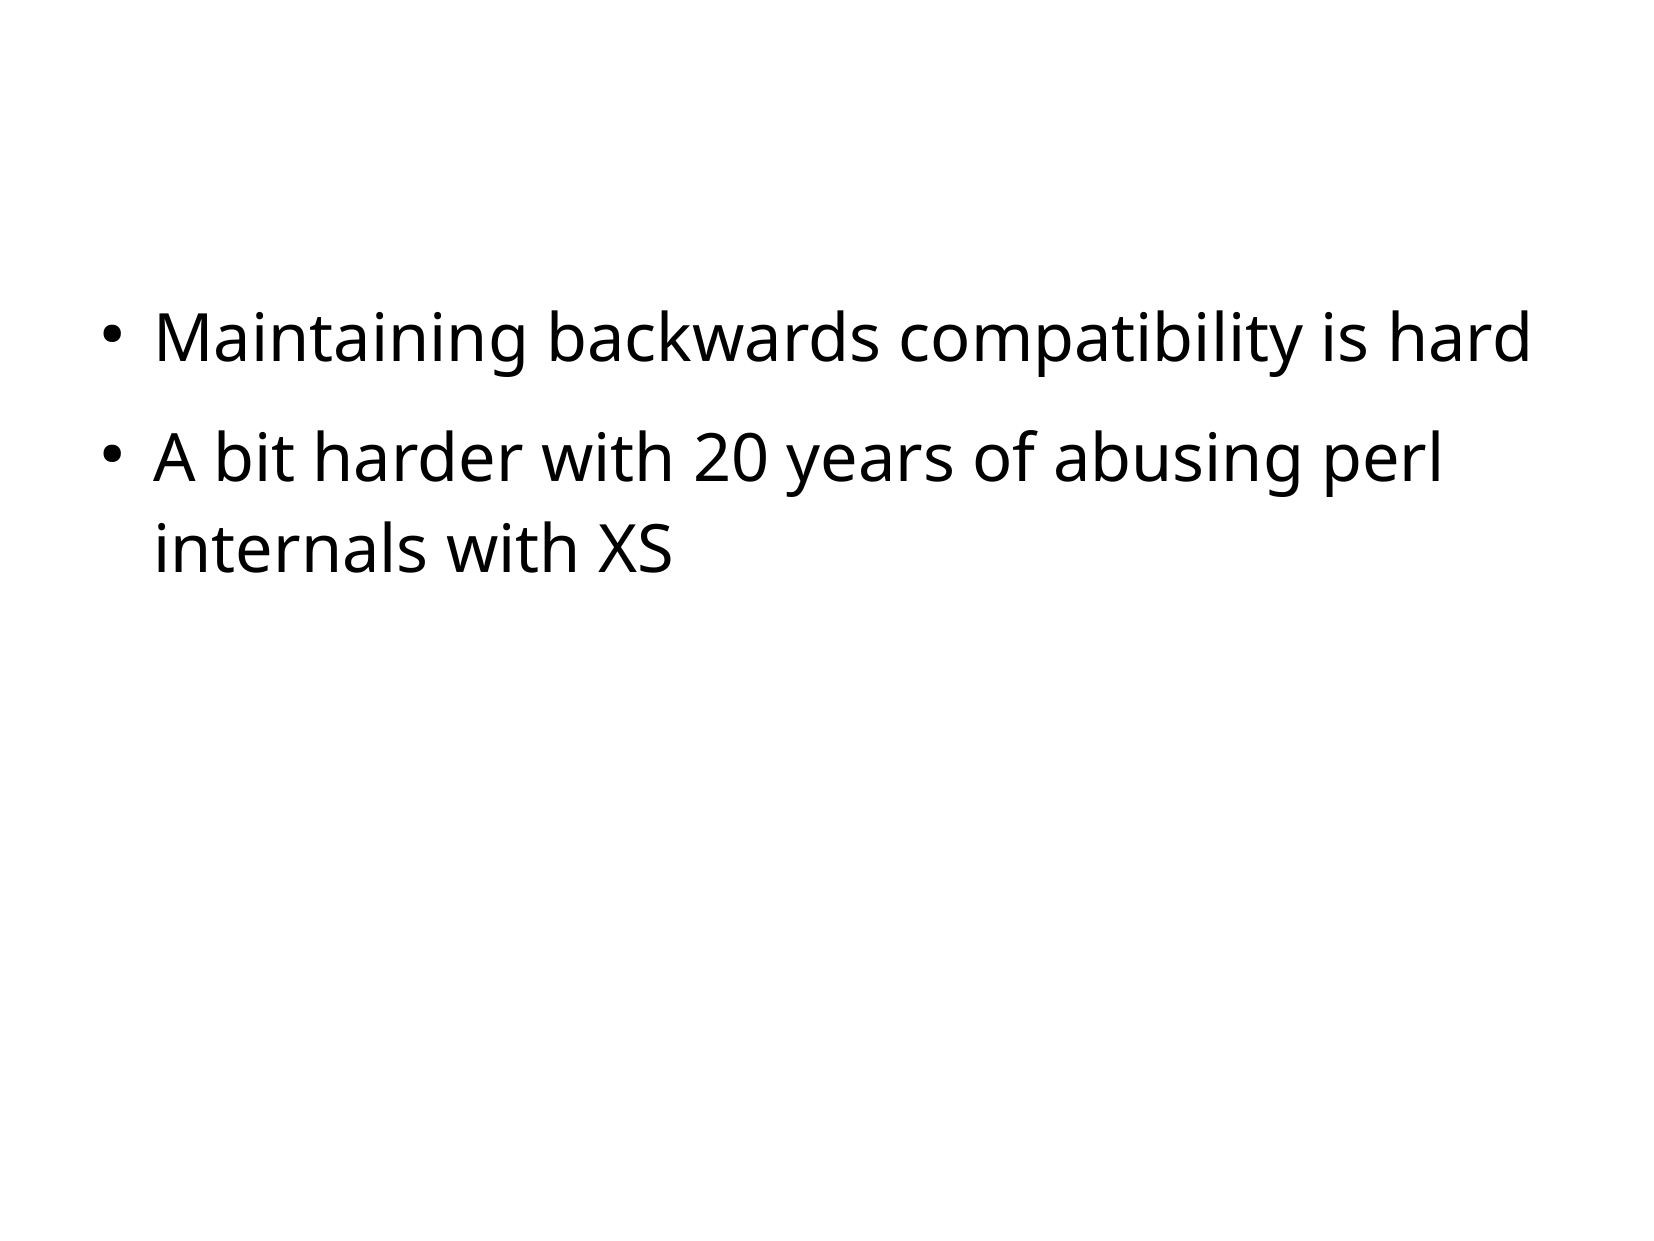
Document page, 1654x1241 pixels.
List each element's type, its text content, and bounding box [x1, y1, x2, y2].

list Maintaining backwards compatibility is hard A bit harder with 20 years of abusing perl internals with XS [82, 290, 1571, 1109]
